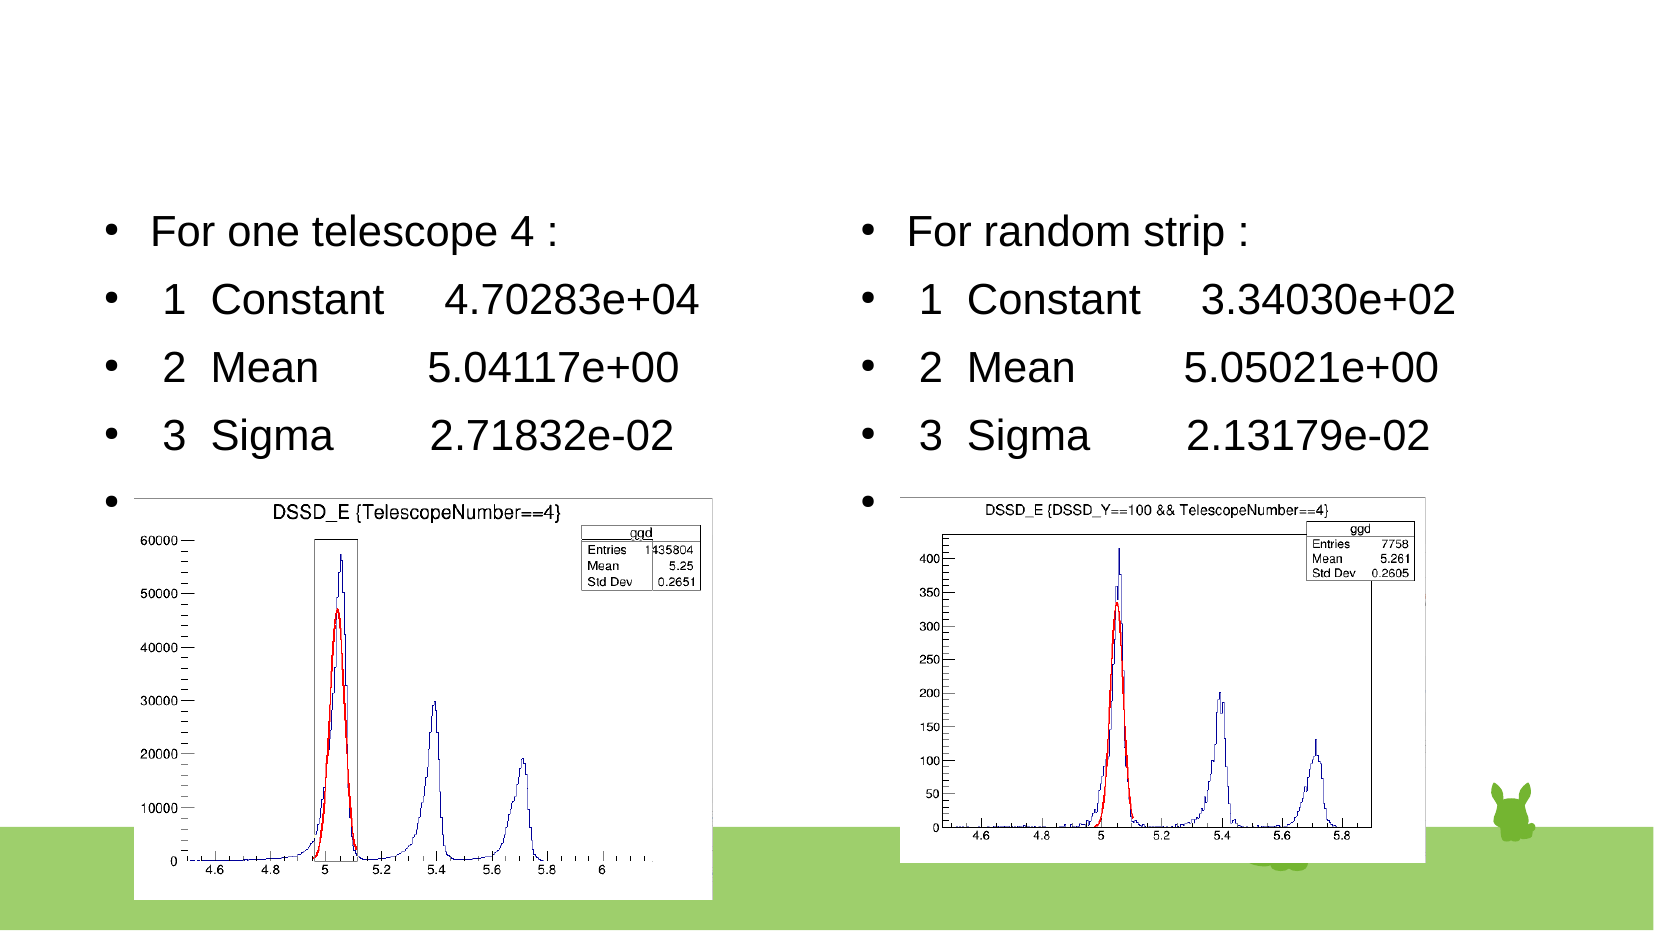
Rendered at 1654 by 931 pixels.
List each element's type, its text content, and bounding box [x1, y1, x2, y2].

picture [900, 497, 1426, 863]
list For one telescope 4 : 1 Constant 4.70283e+04 2 Mean 5.04117e+00 3 Sigma 2.71832e-02 [88, 206, 809, 461]
picture [134, 498, 713, 901]
list For random strip : 1 Constant 3.34030e+02 2 Mean 5.05021e+00 3 Sigma 2.13179e-02 [845, 206, 1566, 461]
